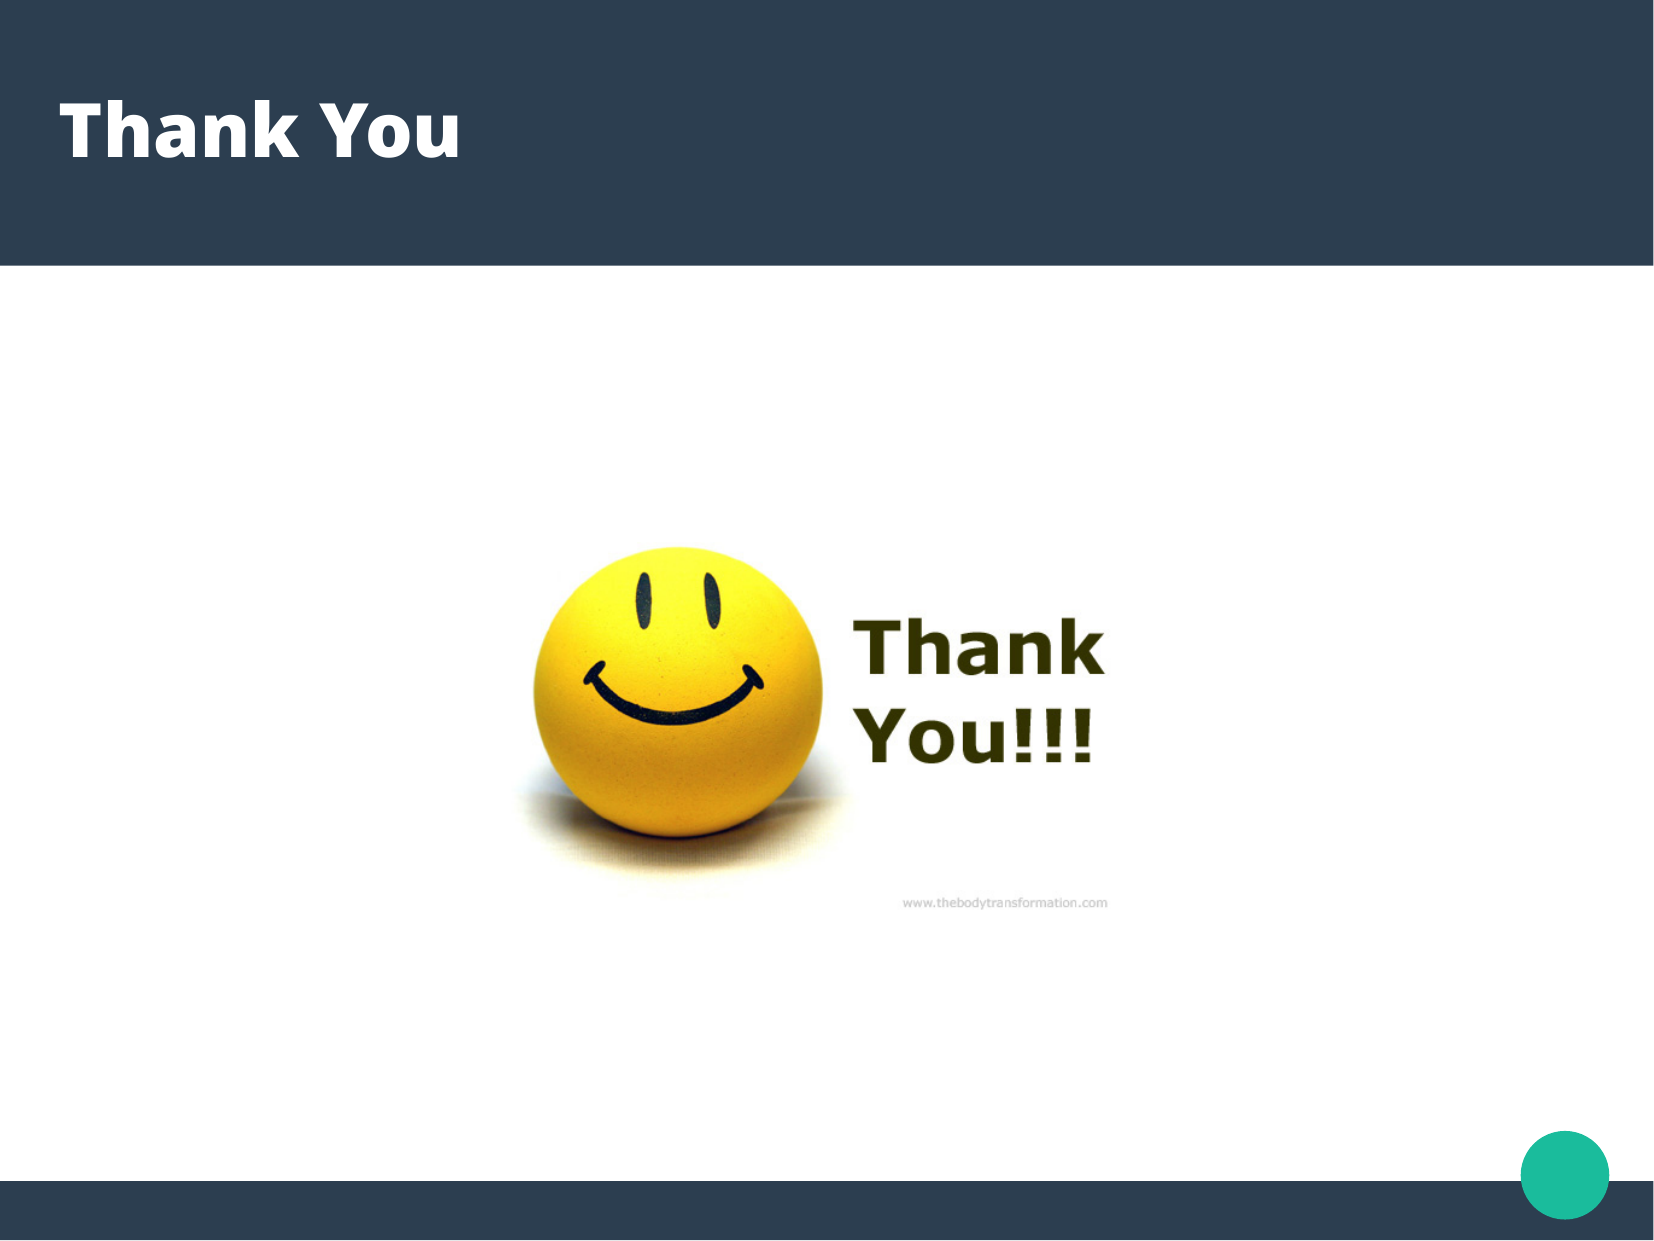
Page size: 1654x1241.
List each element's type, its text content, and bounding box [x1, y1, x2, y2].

subtitle [59, 324, 1595, 1152]
title Thank You [59, 49, 1595, 207]
picture [425, 436, 1197, 952]
